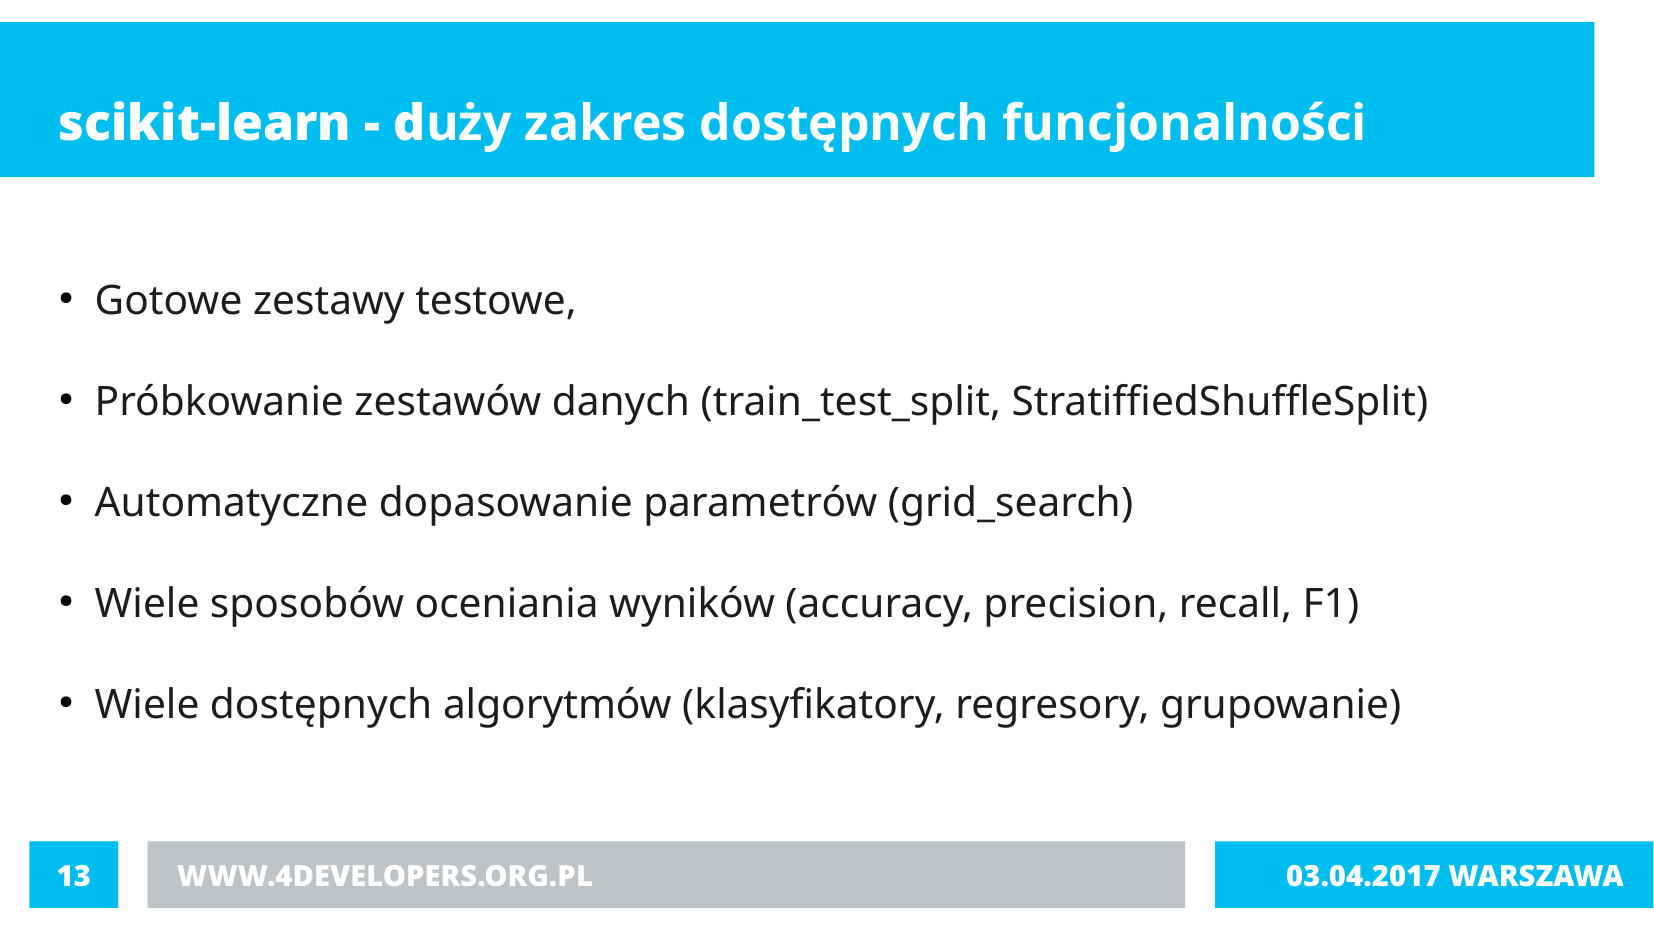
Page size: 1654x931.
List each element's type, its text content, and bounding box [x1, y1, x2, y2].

list Gotowe zestawy testowe, Próbkowanie zestawów danych (train_test_split, StratiffiedShuffleSplit) Automatyczne dopasowanie parametrów (grid_search) Wiele sposobów oceniania wyników (accuracy, precision, recall, F1) Wiele dostępnych algorytmów (klasyfikatory, regresory, grupowanie) [59, 243, 1565, 820]
title scikit-learn - duży zakres dostępnych funcjonalności [59, 44, 1595, 156]
